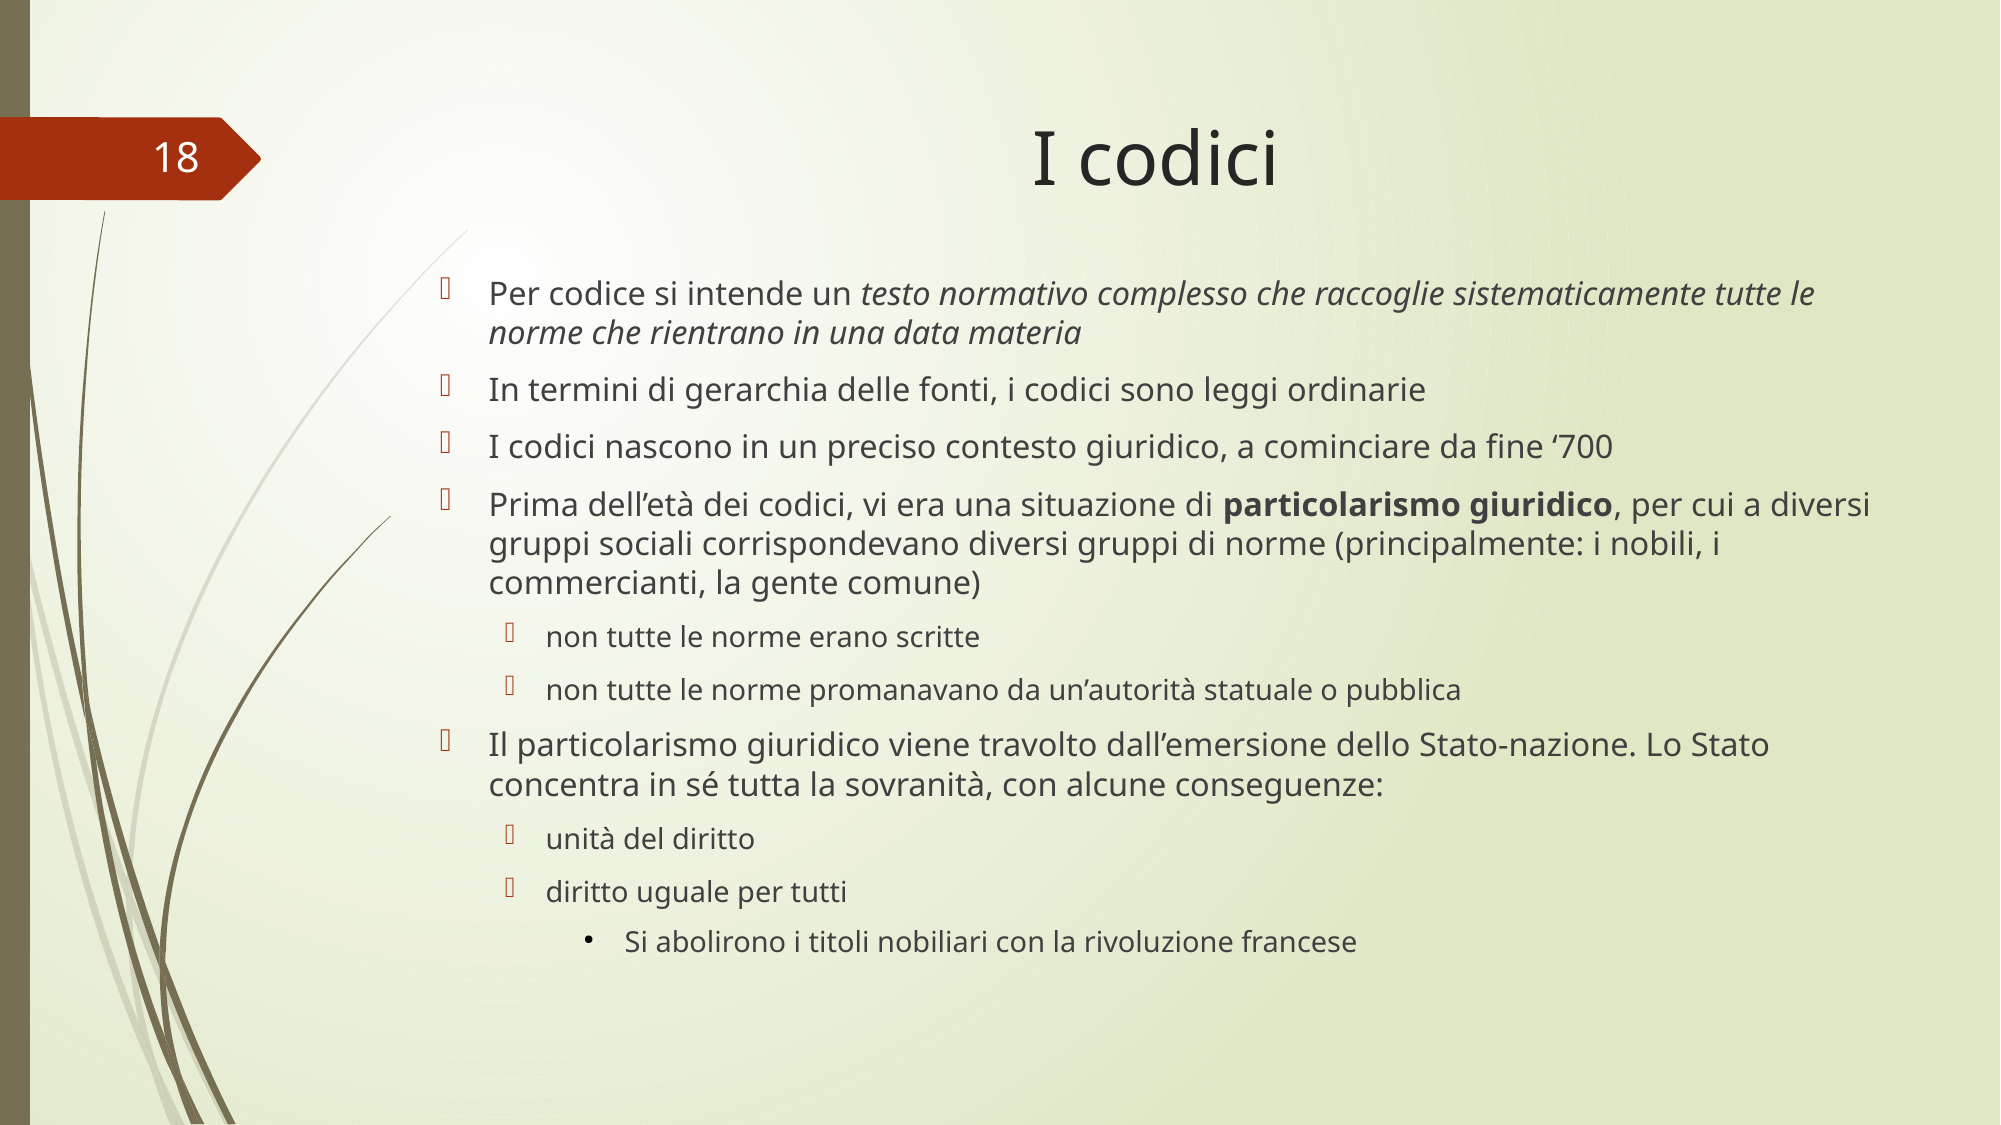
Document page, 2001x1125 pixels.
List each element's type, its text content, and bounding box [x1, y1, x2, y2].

slide_number <numero> [87, 129, 216, 190]
list Per codice si intende un testo normativo complesso che raccoglie sistematicamente tutte le norme che rientrano in una data materia In termini di gerarchia delle fonti, i codici sono leggi ordinarie I codici nascono in un preciso contesto giuridico, a cominciare da fine ‘700 Prima dell’età dei codici, vi era una situazione di particolarismo giuridico, per cui a diversi gruppi sociali corrispondevano diversi gruppi di norme (principalmente: i nobili, i commercianti, la gente comune) non tutte le norme erano scritte non tutte le norme promanavano da un’autorità statuale o pubblica Il particolarismo giuridico viene travolto dall’emersione dello Stato-nazione. Lo Stato concentra in sé tutta la sovranità, con alcune conseguenze: unità del diritto diritto uguale per tutti Si abolirono i titoli nobiliari con la rivoluzione francese [424, 265, 1888, 970]
title I codici [425, 102, 1888, 265]
